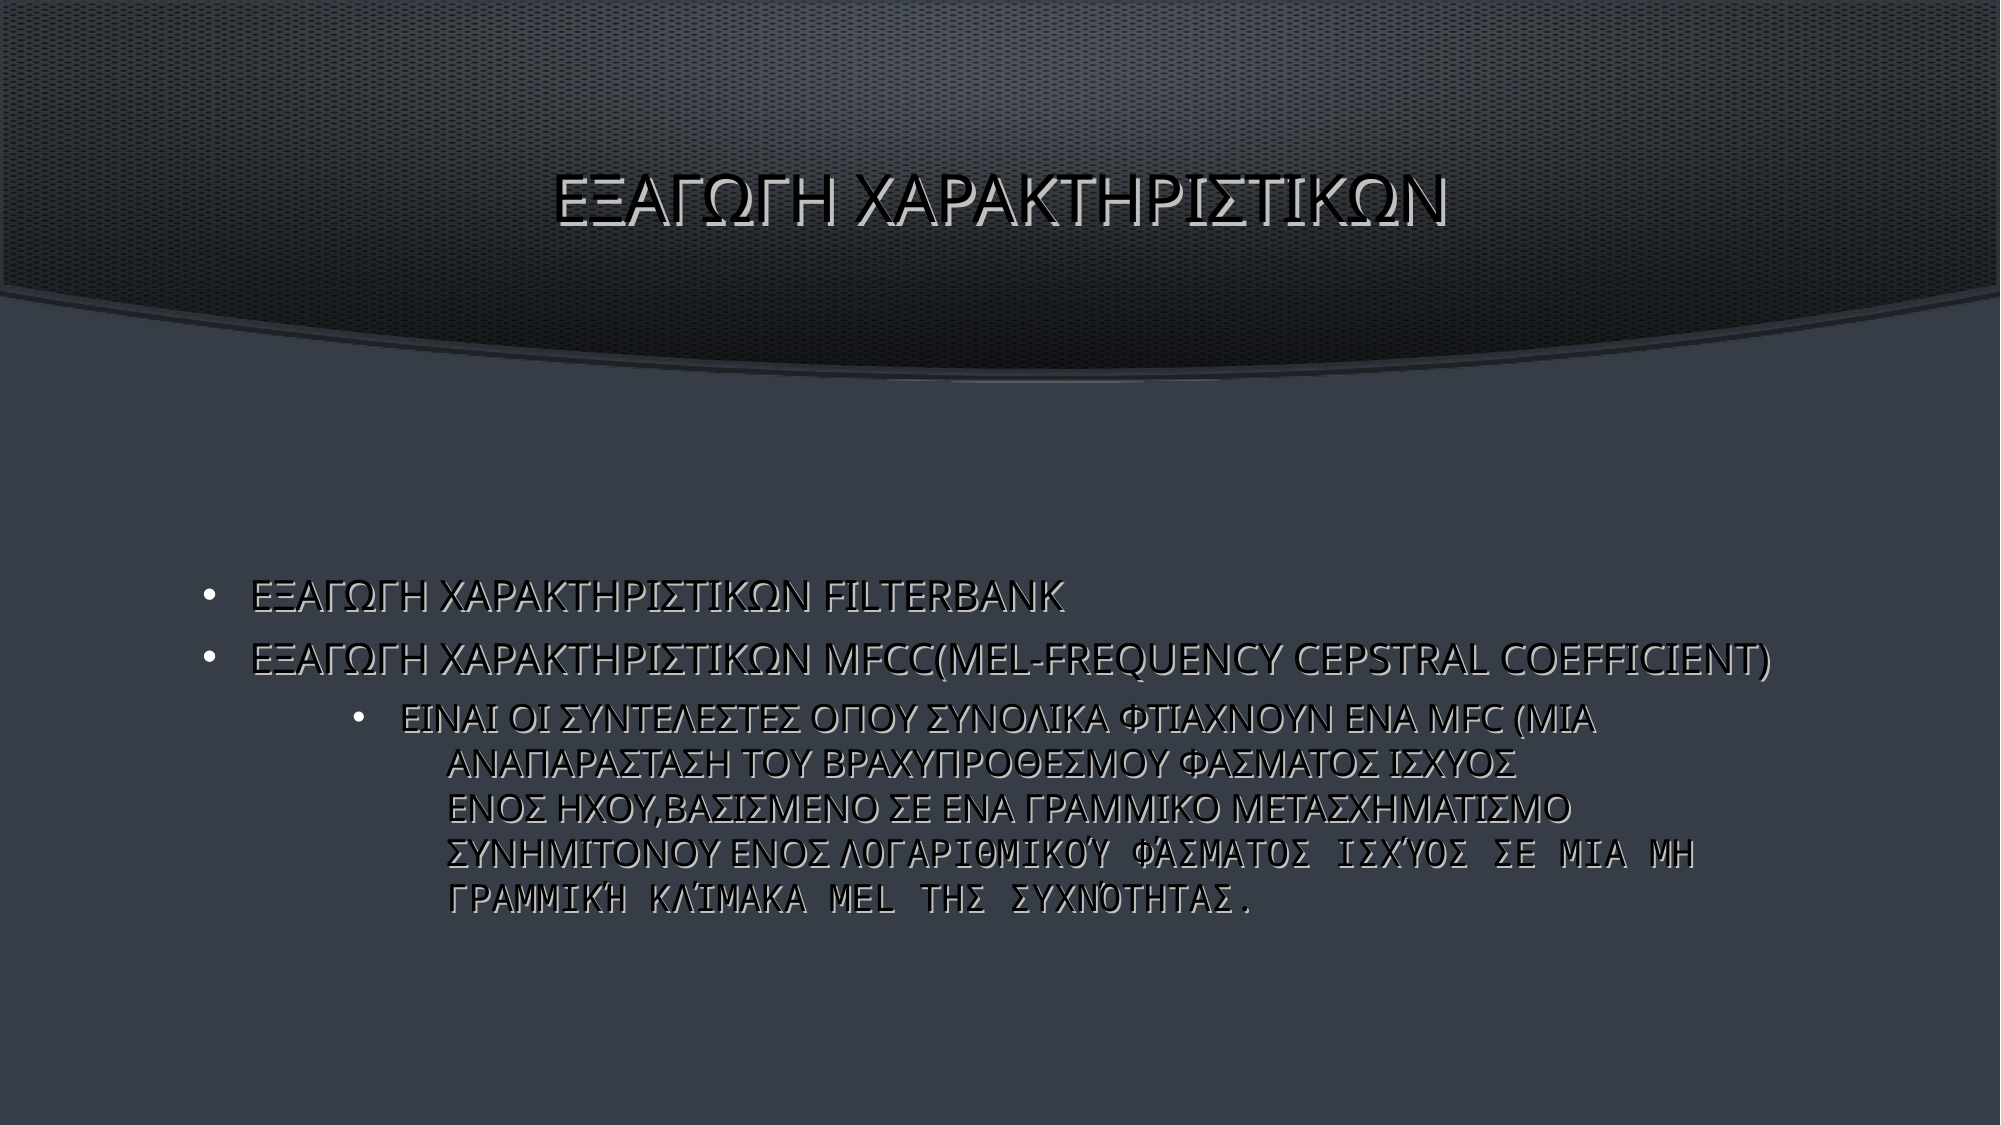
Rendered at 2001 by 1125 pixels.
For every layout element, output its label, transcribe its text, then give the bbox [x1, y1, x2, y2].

title Εξαγωγη χαρακτηριστικων [187, 99, 1813, 293]
text_box [0, 0, 2000, 1125]
list Eξαγωγη χαρακτηριστικων Filterbank Εξαγωγη χαρακτηριστικων MFCC(mel-frequency cepstral coefficient) Ειναι οι συντελεστες οπου συνολικα φτιαχνουν ενα MFC (μια αναπαρασταση toy βραχυπροθεσμου φασματος ισχυος ενος ηχου,βασισμενο σε ena γραμμικο μετασχηματισμο συνημιτονου ενος λογαριθμικού φάσματος ισχύος σε μια μη γραμμική κλίμακα mel της συχνότητας. [187, 437, 1813, 988]
